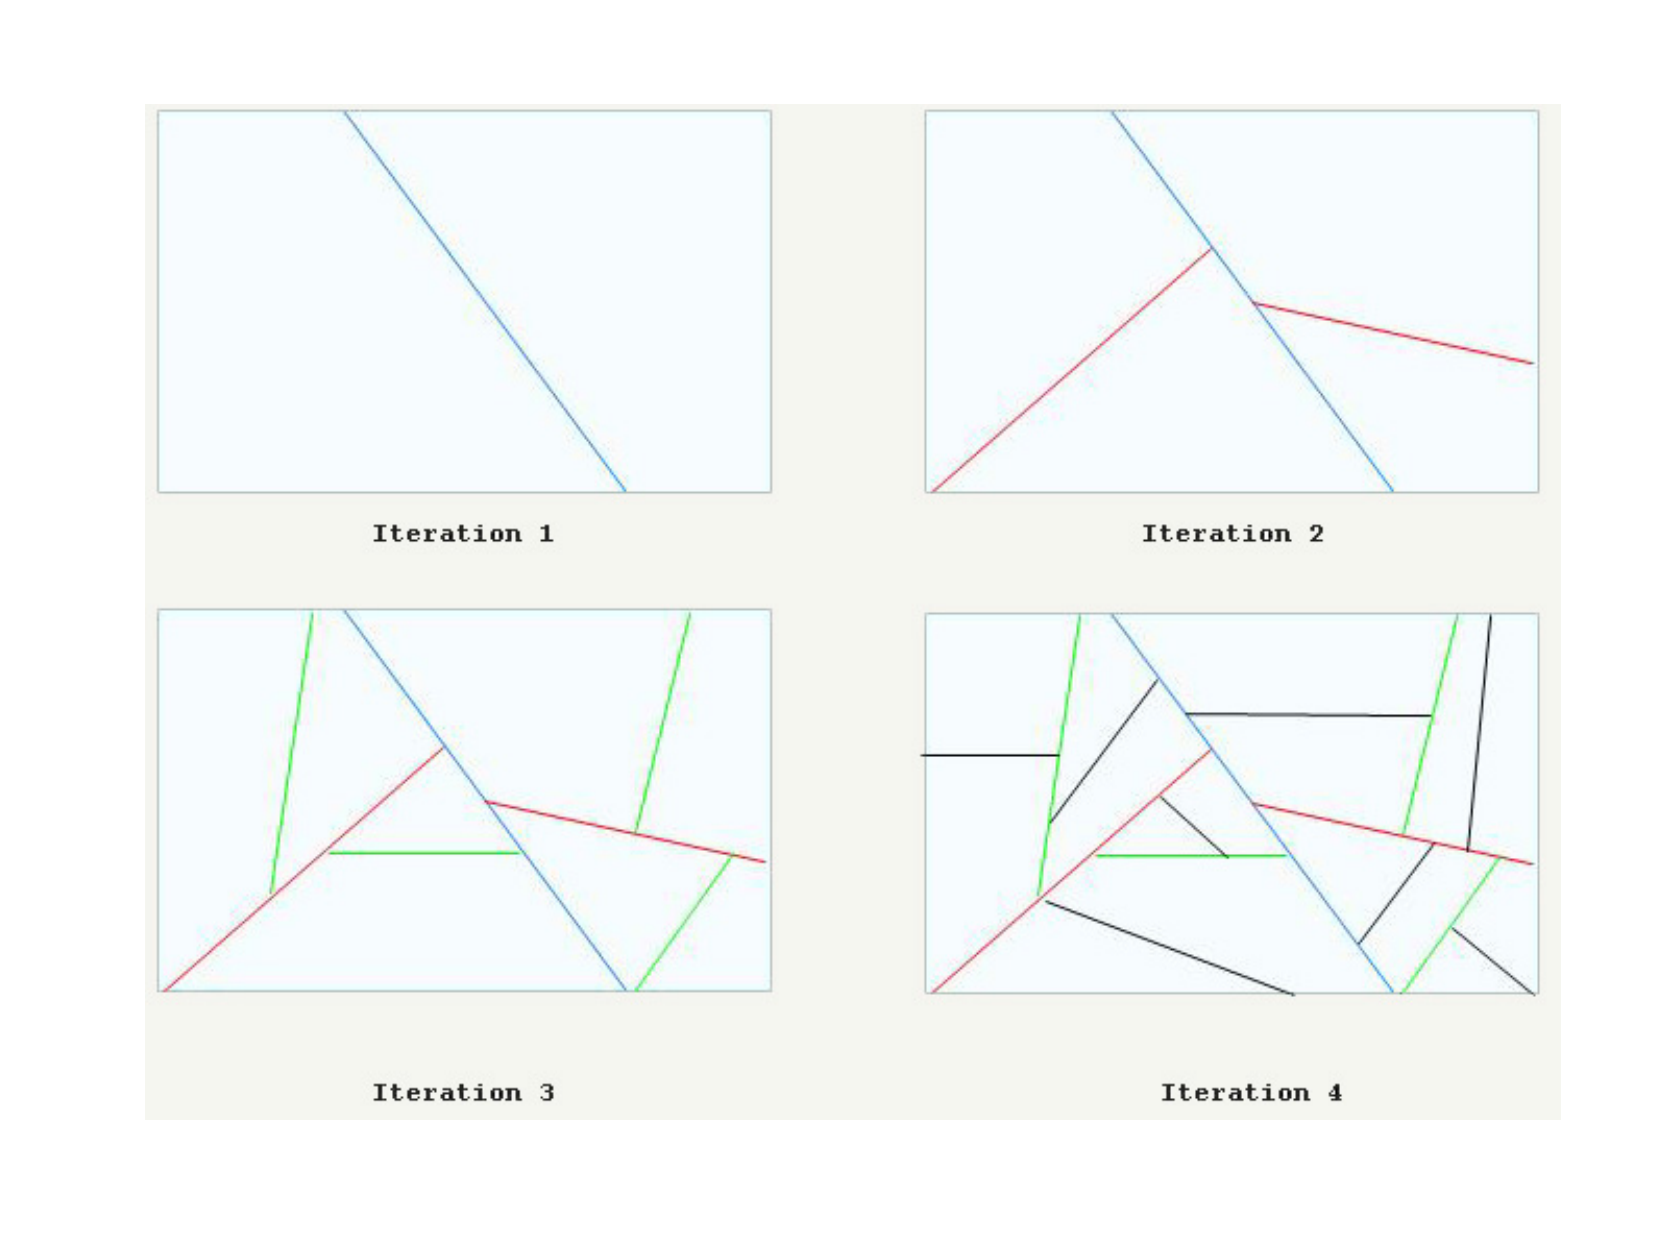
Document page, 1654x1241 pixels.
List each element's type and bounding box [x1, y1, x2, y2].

picture [145, 104, 1561, 1120]
